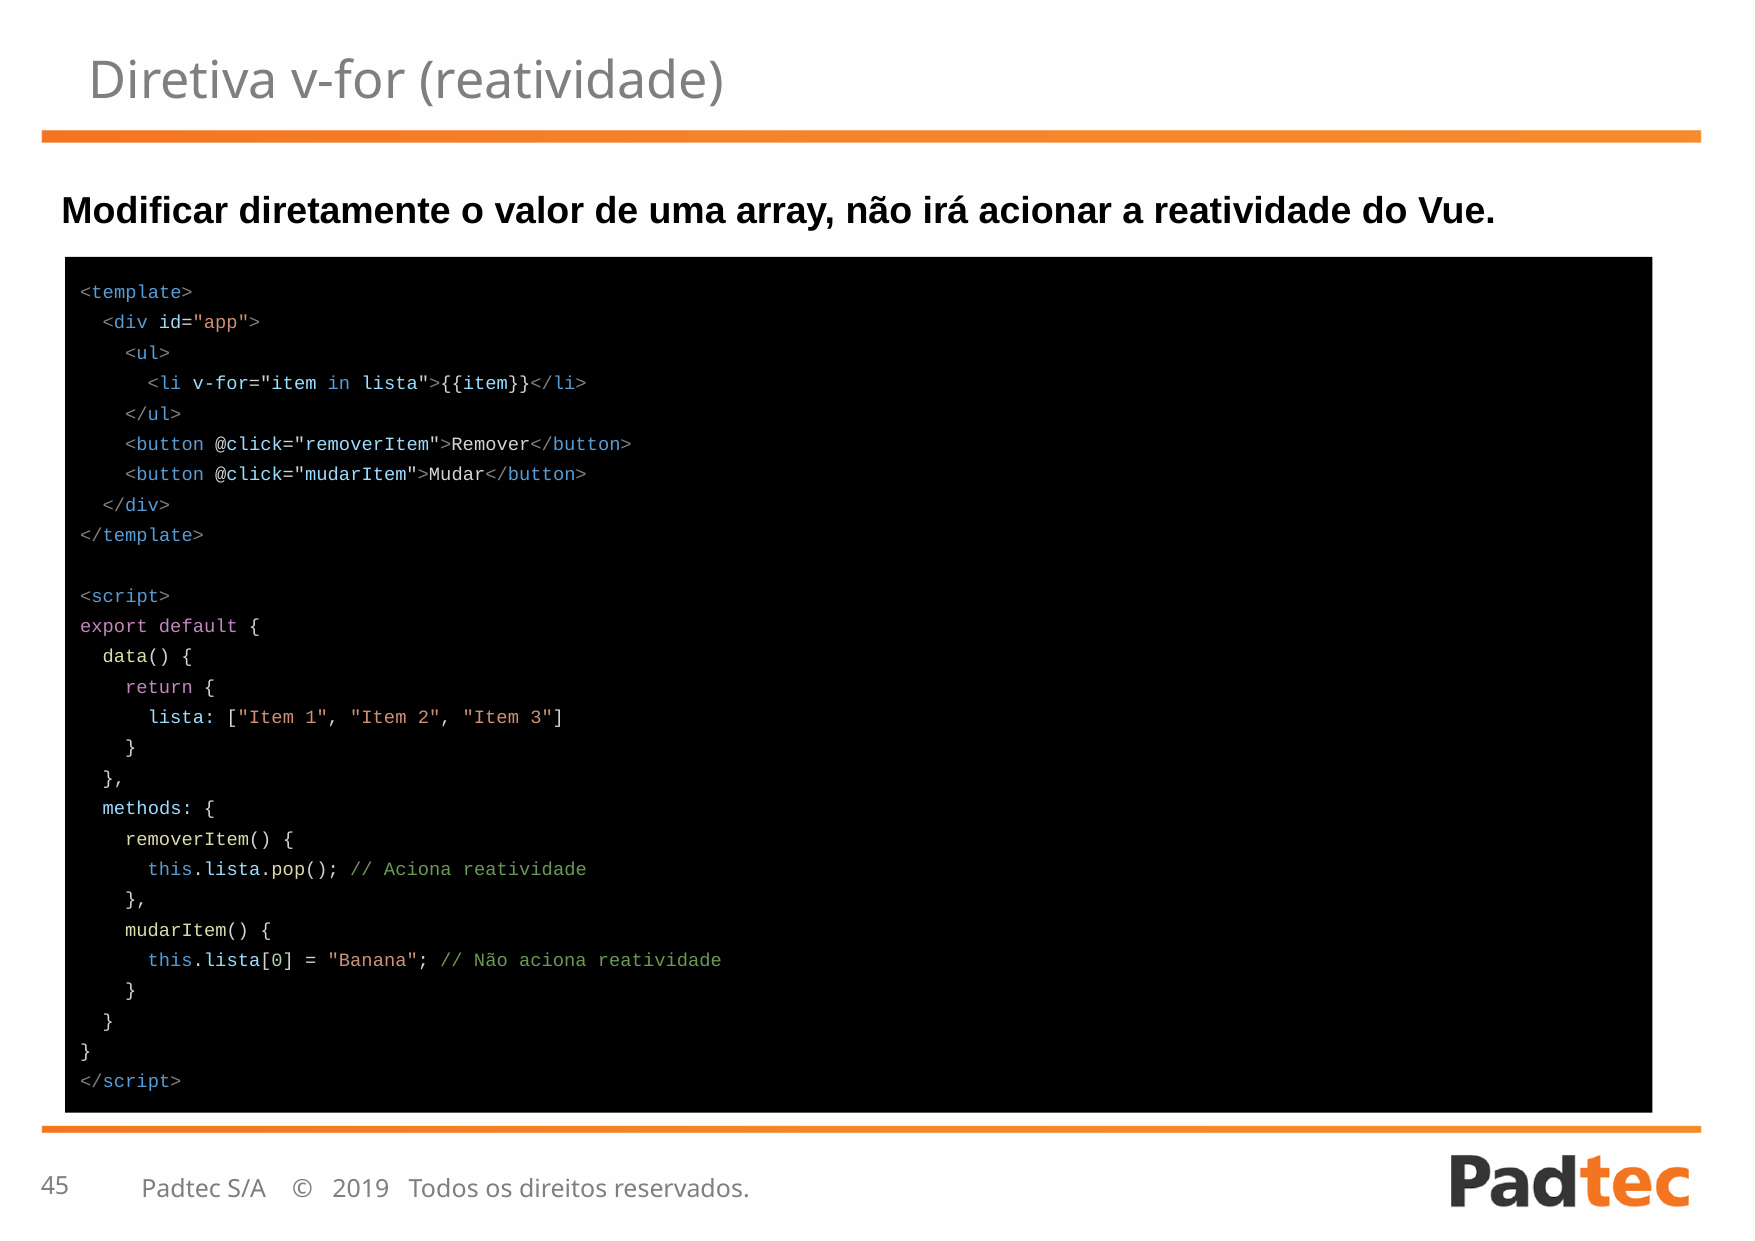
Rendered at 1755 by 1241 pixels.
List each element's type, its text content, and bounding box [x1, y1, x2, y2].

title Diretiva v-for (reatividade) [73, 29, 1653, 127]
text_box <template> <div id="app"> <ul> <li v-for="item in lista">{{item}}</li> </ul> <button @click="removerItem">Remover</button> <button @click="mudarItem">Mudar</button> </div> </template> <script> export default { data() { return { lista: ["Item 1", "Item 2", "Item 3"] } }, methods: { removerItem() { this.lista.pop(); // Aciona reatividade }, mudarItem() { this.lista[0] = "Banana"; // Não aciona reatividade } } } </script> [65, 256, 1653, 1113]
text_box Modificar diretamente o valor de uma array, não irá acionar a reatividade do Vue. [46, 171, 1688, 296]
picture [0, 0, 1755, 1241]
